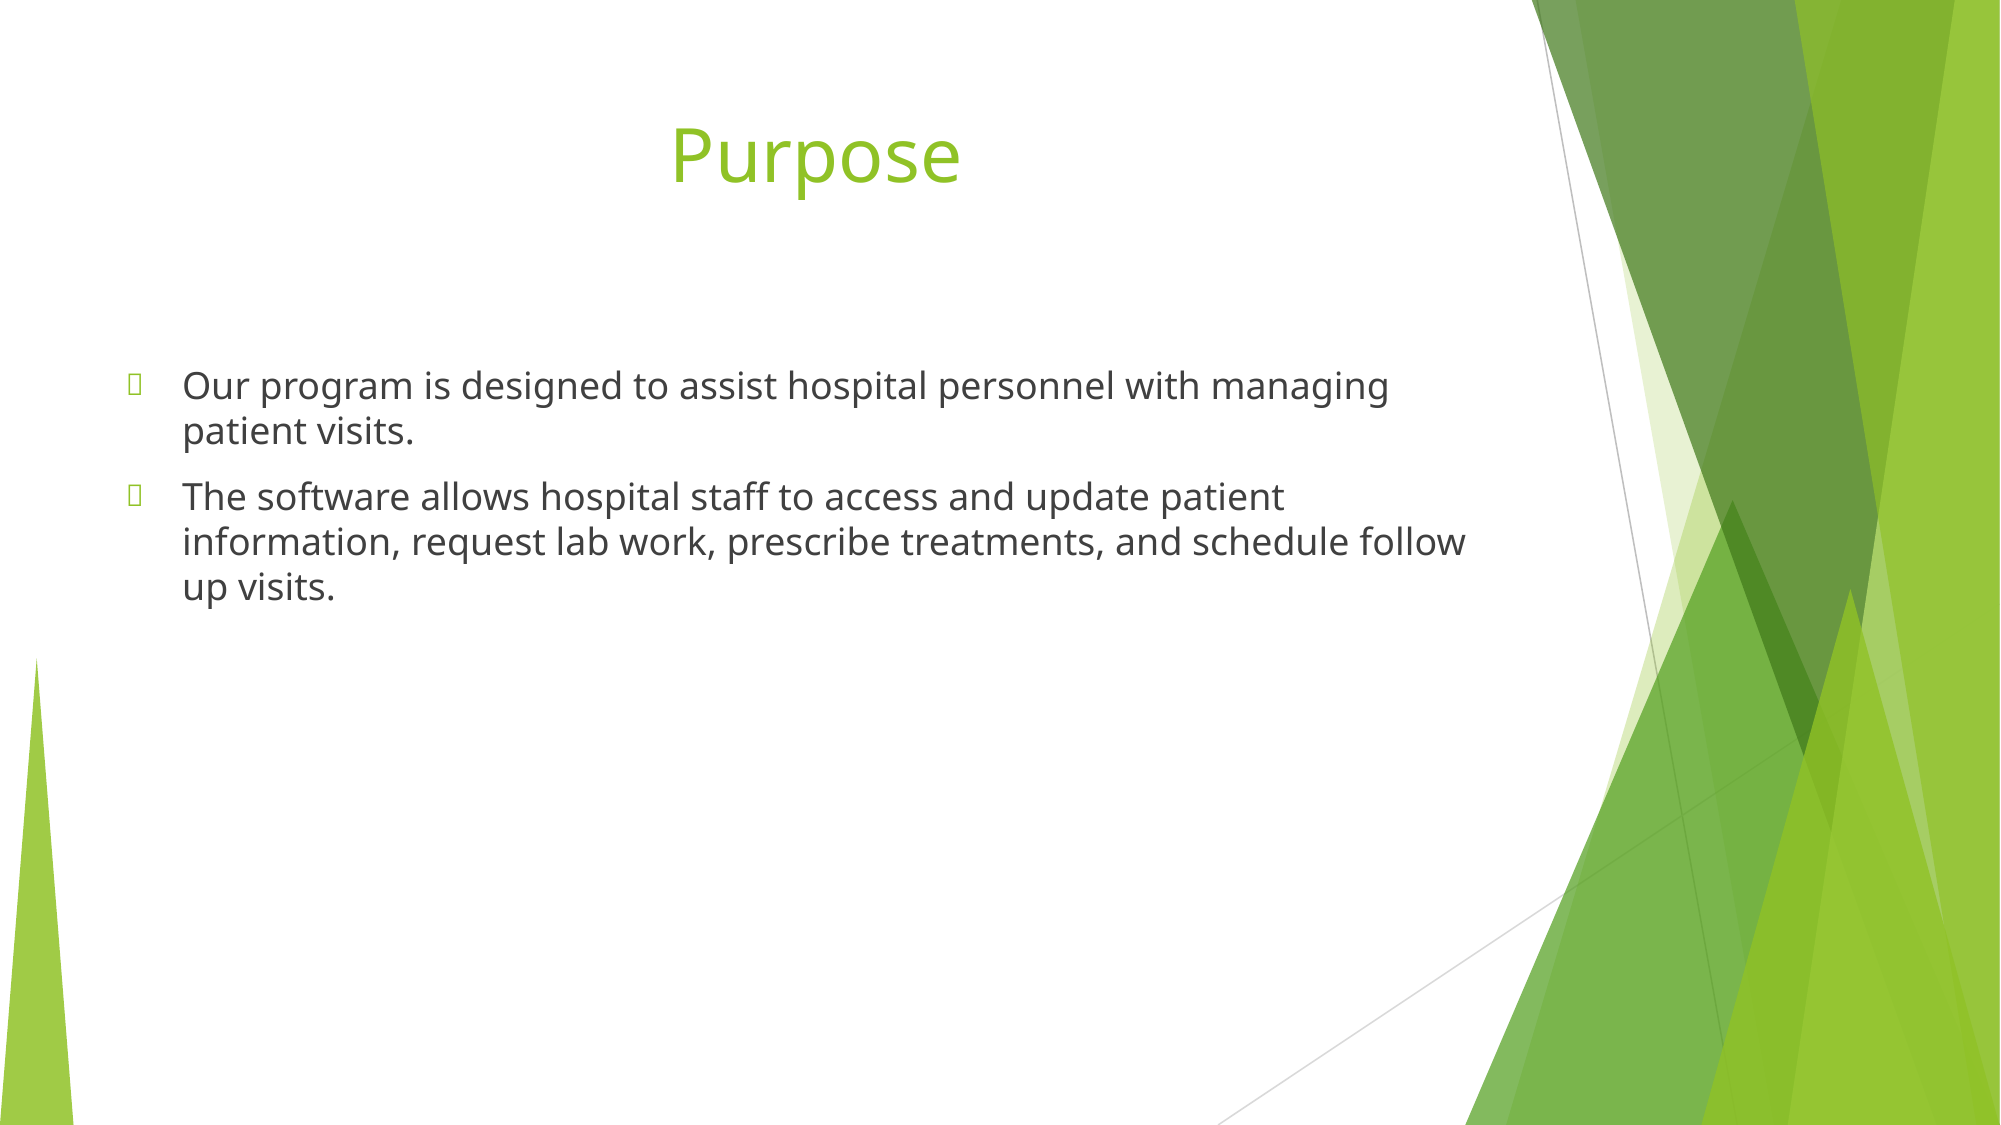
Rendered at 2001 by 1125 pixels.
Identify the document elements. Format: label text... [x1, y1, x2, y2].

title Purpose [111, 99, 1522, 317]
list Our program is designed to assist hospital personnel with managing patient visits. The software allows hospital staff to access and update patient information, request lab work, prescribe treatments, and schedule follow up visits. [111, 354, 1522, 992]
